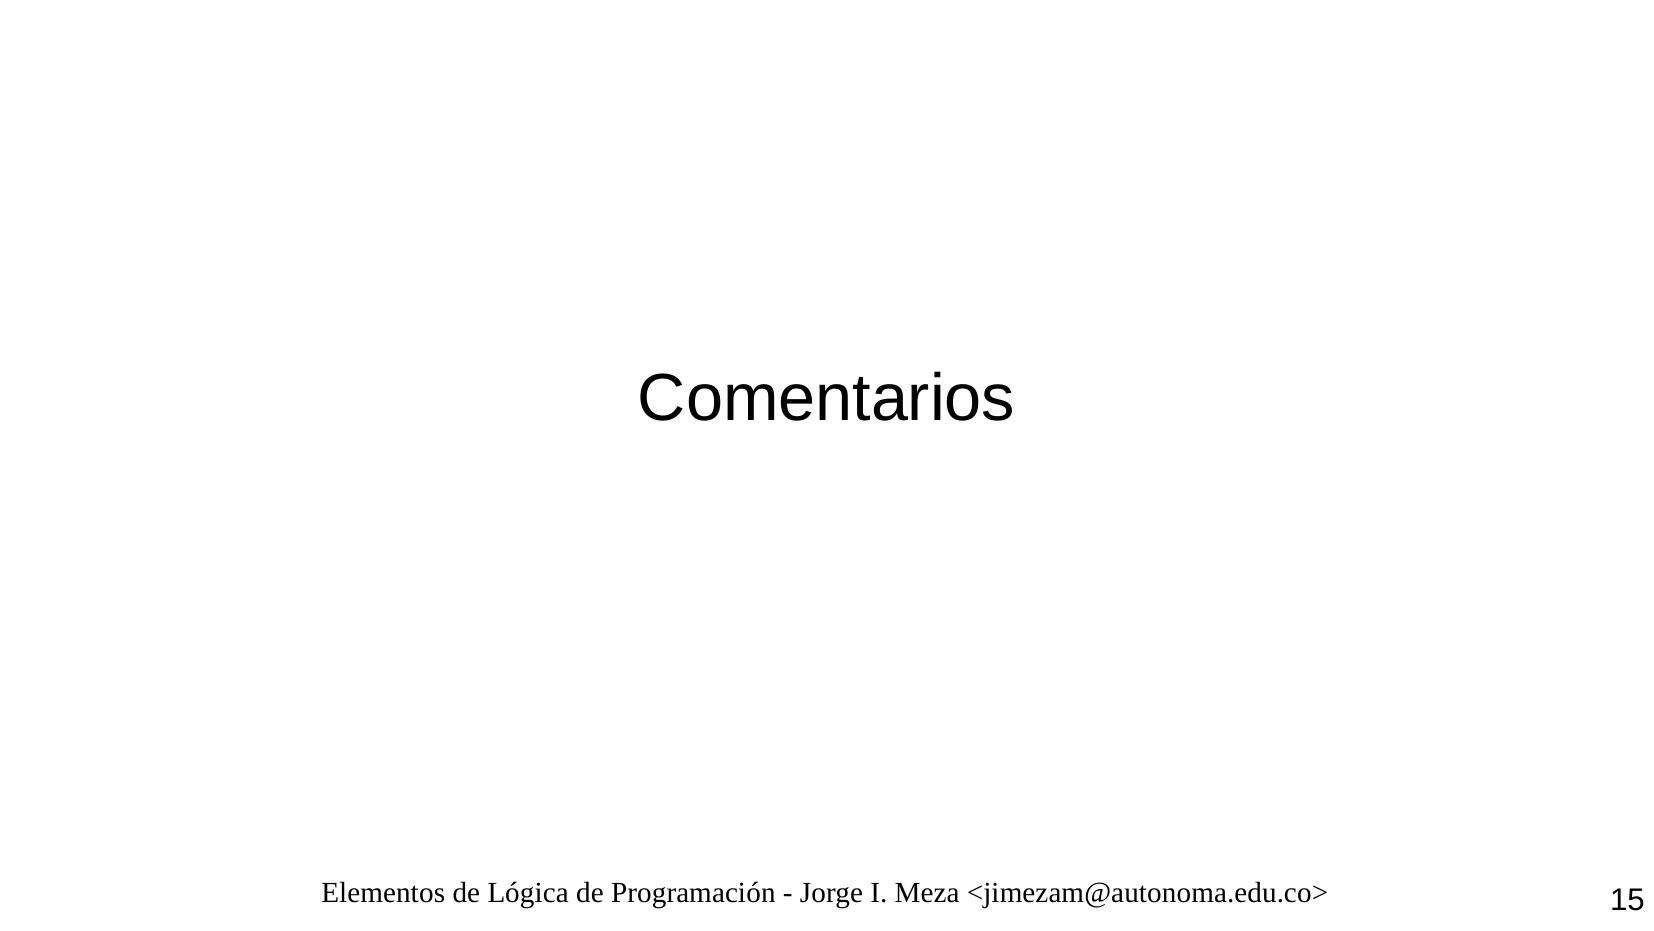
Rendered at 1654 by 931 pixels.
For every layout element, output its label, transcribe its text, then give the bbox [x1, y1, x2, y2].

subtitle Comentarios [82, 37, 1571, 757]
